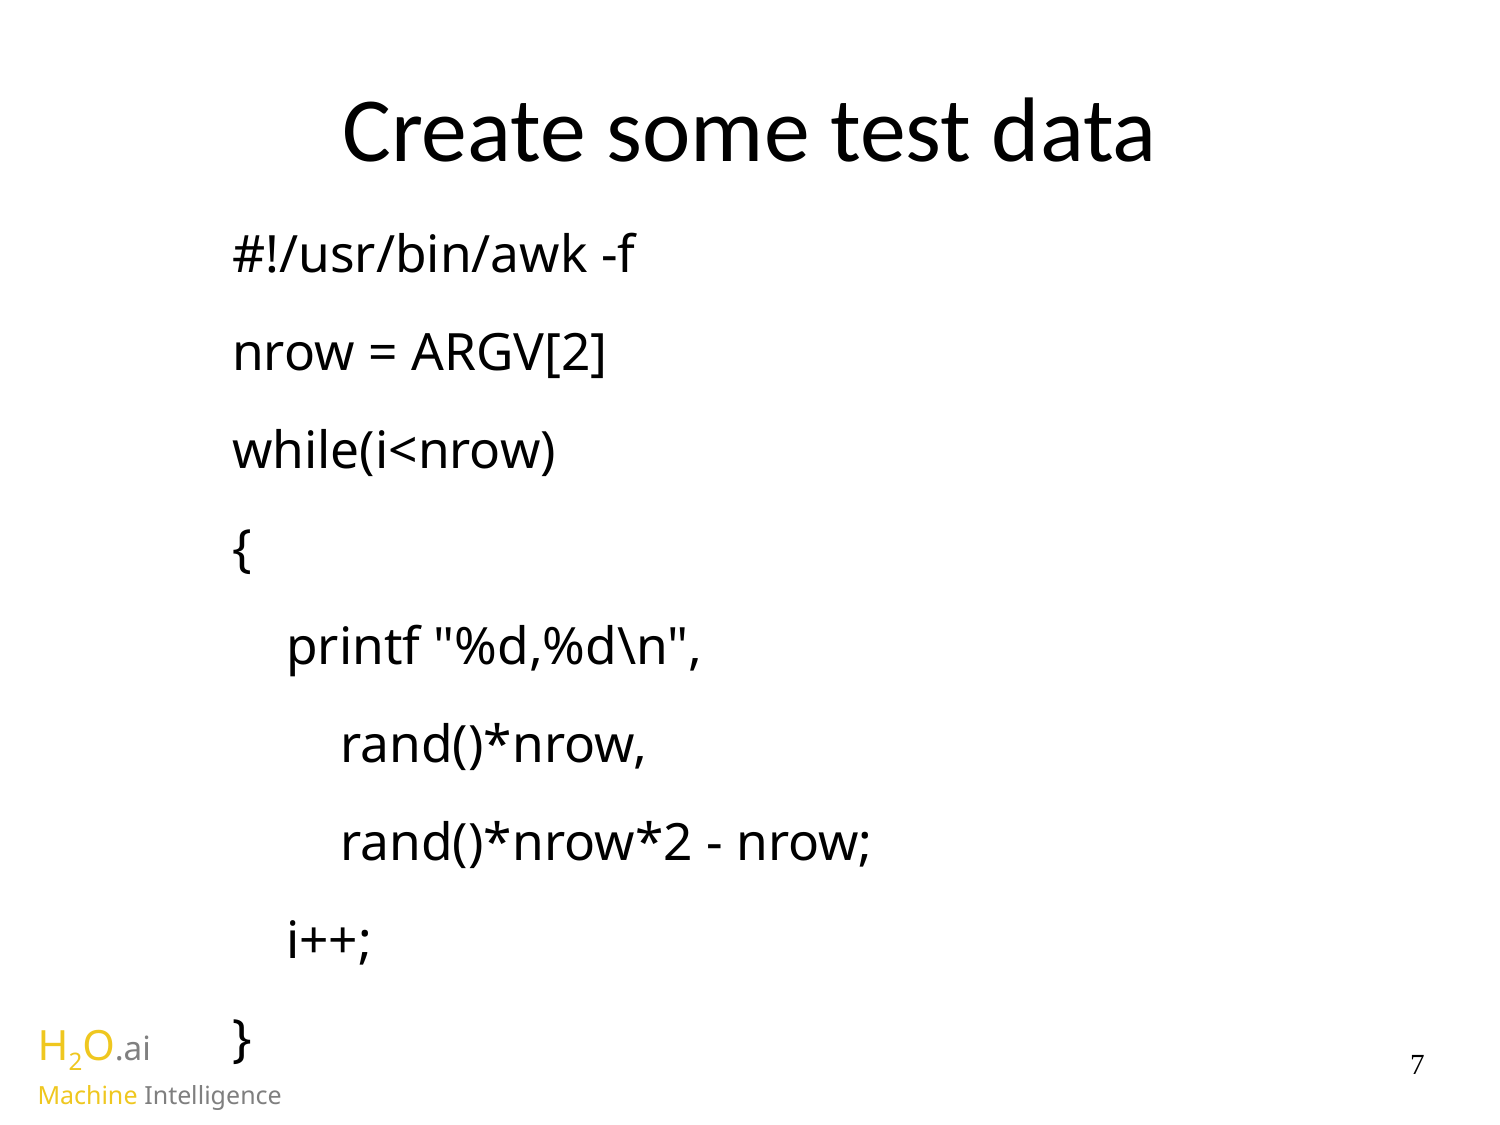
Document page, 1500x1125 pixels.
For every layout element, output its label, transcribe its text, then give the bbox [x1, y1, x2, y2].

title Create some test data [75, 15, 1425, 263]
list #!/usr/bin/awk -f nrow = ARGV[2] while(i<nrow) { printf "%d,%d\n", rand()*nrow, rand()*nrow*2 - nrow; i++; } [165, 217, 1500, 1081]
